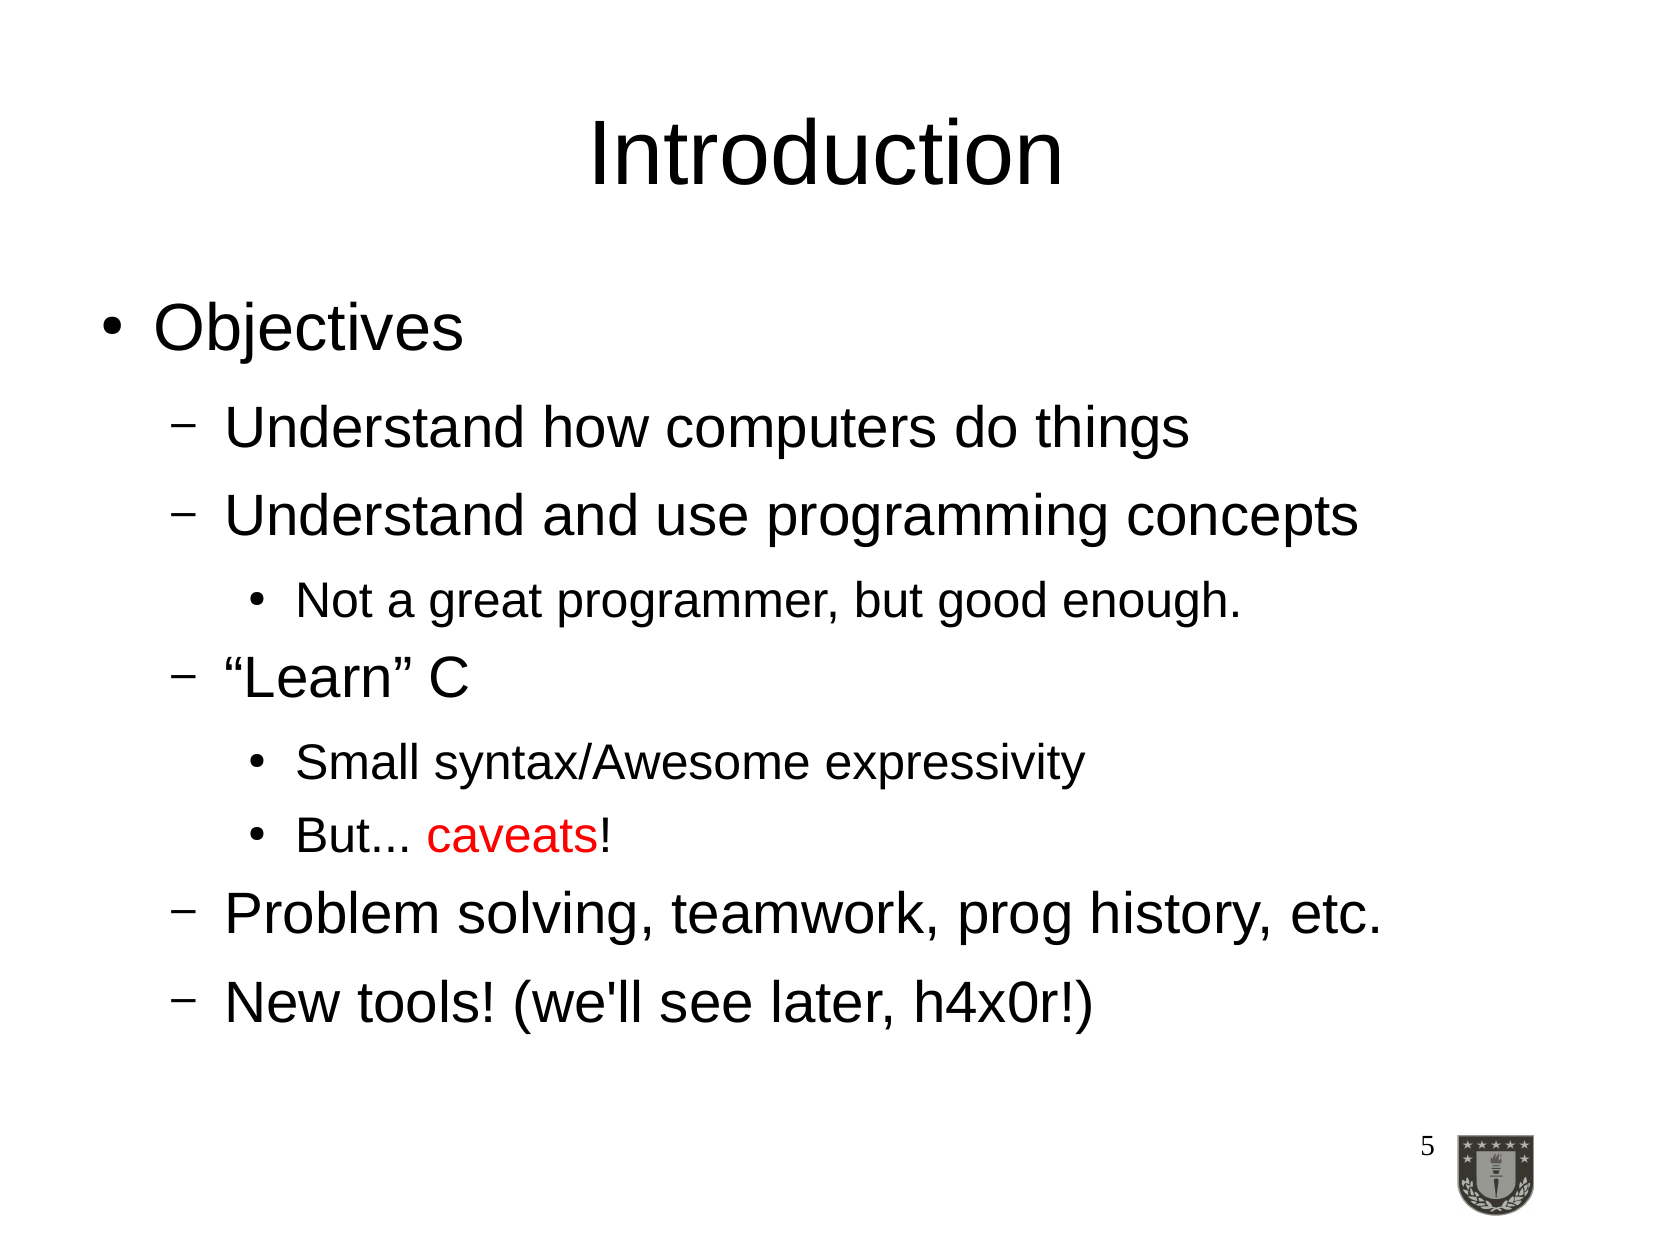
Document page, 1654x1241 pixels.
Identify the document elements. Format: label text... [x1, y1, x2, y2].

title Introduction [82, 49, 1571, 257]
picture [1457, 1135, 1534, 1216]
list Objectives Understand how computers do things Understand and use programming concepts Not a great programmer, but good enough. “Learn” C Small syntax/Awesome expressivity But... caveats! Problem solving, teamwork, prog history, etc. New tools! (we'll see later, h4x0r!) [82, 290, 1538, 1111]
